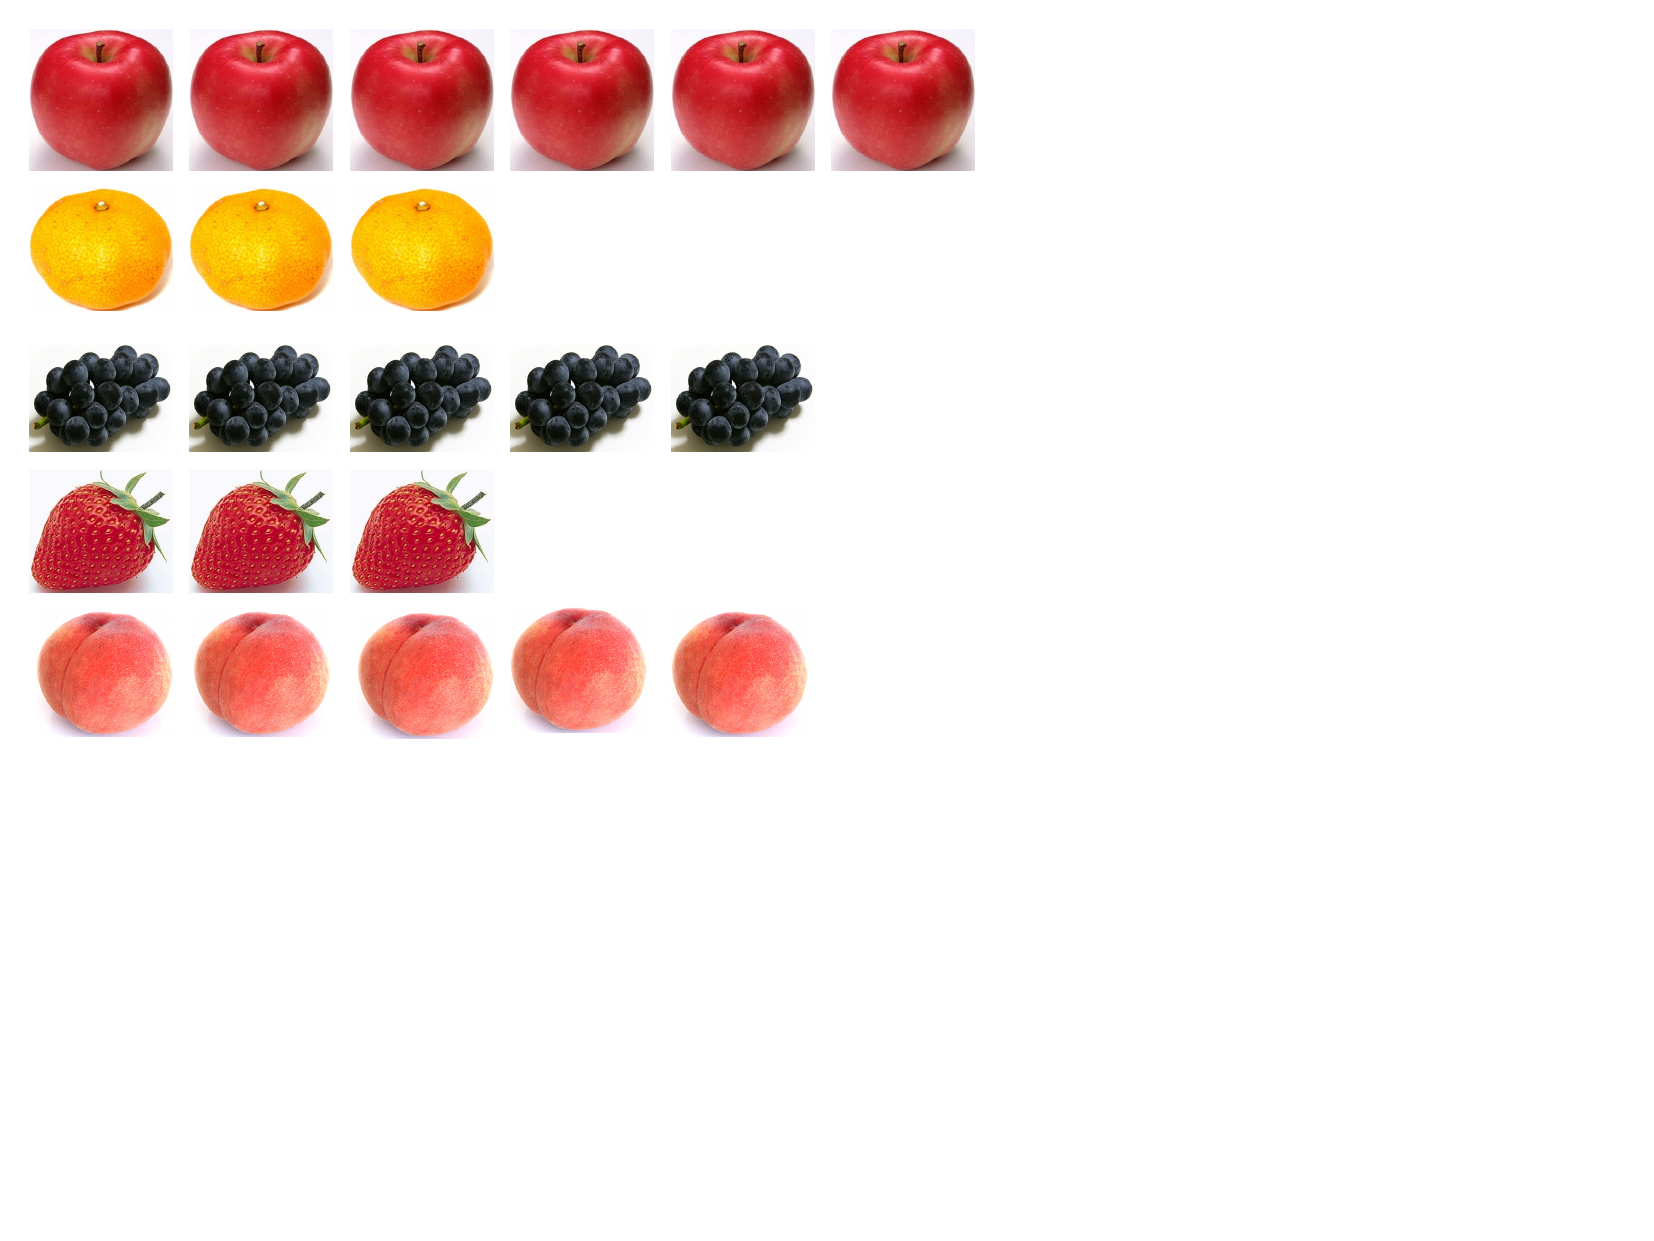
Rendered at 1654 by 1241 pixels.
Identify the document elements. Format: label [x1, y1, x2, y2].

picture [350, 187, 494, 311]
picture [29, 29, 173, 171]
picture [193, 609, 330, 737]
picture [350, 469, 494, 593]
picture [510, 29, 654, 171]
picture [671, 345, 815, 452]
picture [831, 29, 975, 171]
picture [510, 605, 647, 733]
picture [510, 345, 654, 452]
picture [36, 609, 173, 737]
picture [350, 345, 494, 452]
picture [29, 187, 173, 311]
picture [671, 29, 815, 171]
picture [189, 345, 333, 452]
picture [29, 469, 173, 593]
picture [350, 29, 494, 171]
picture [671, 609, 808, 737]
picture [189, 469, 333, 593]
picture [189, 29, 333, 171]
picture [357, 610, 494, 739]
picture [189, 187, 333, 311]
picture [29, 345, 173, 452]
